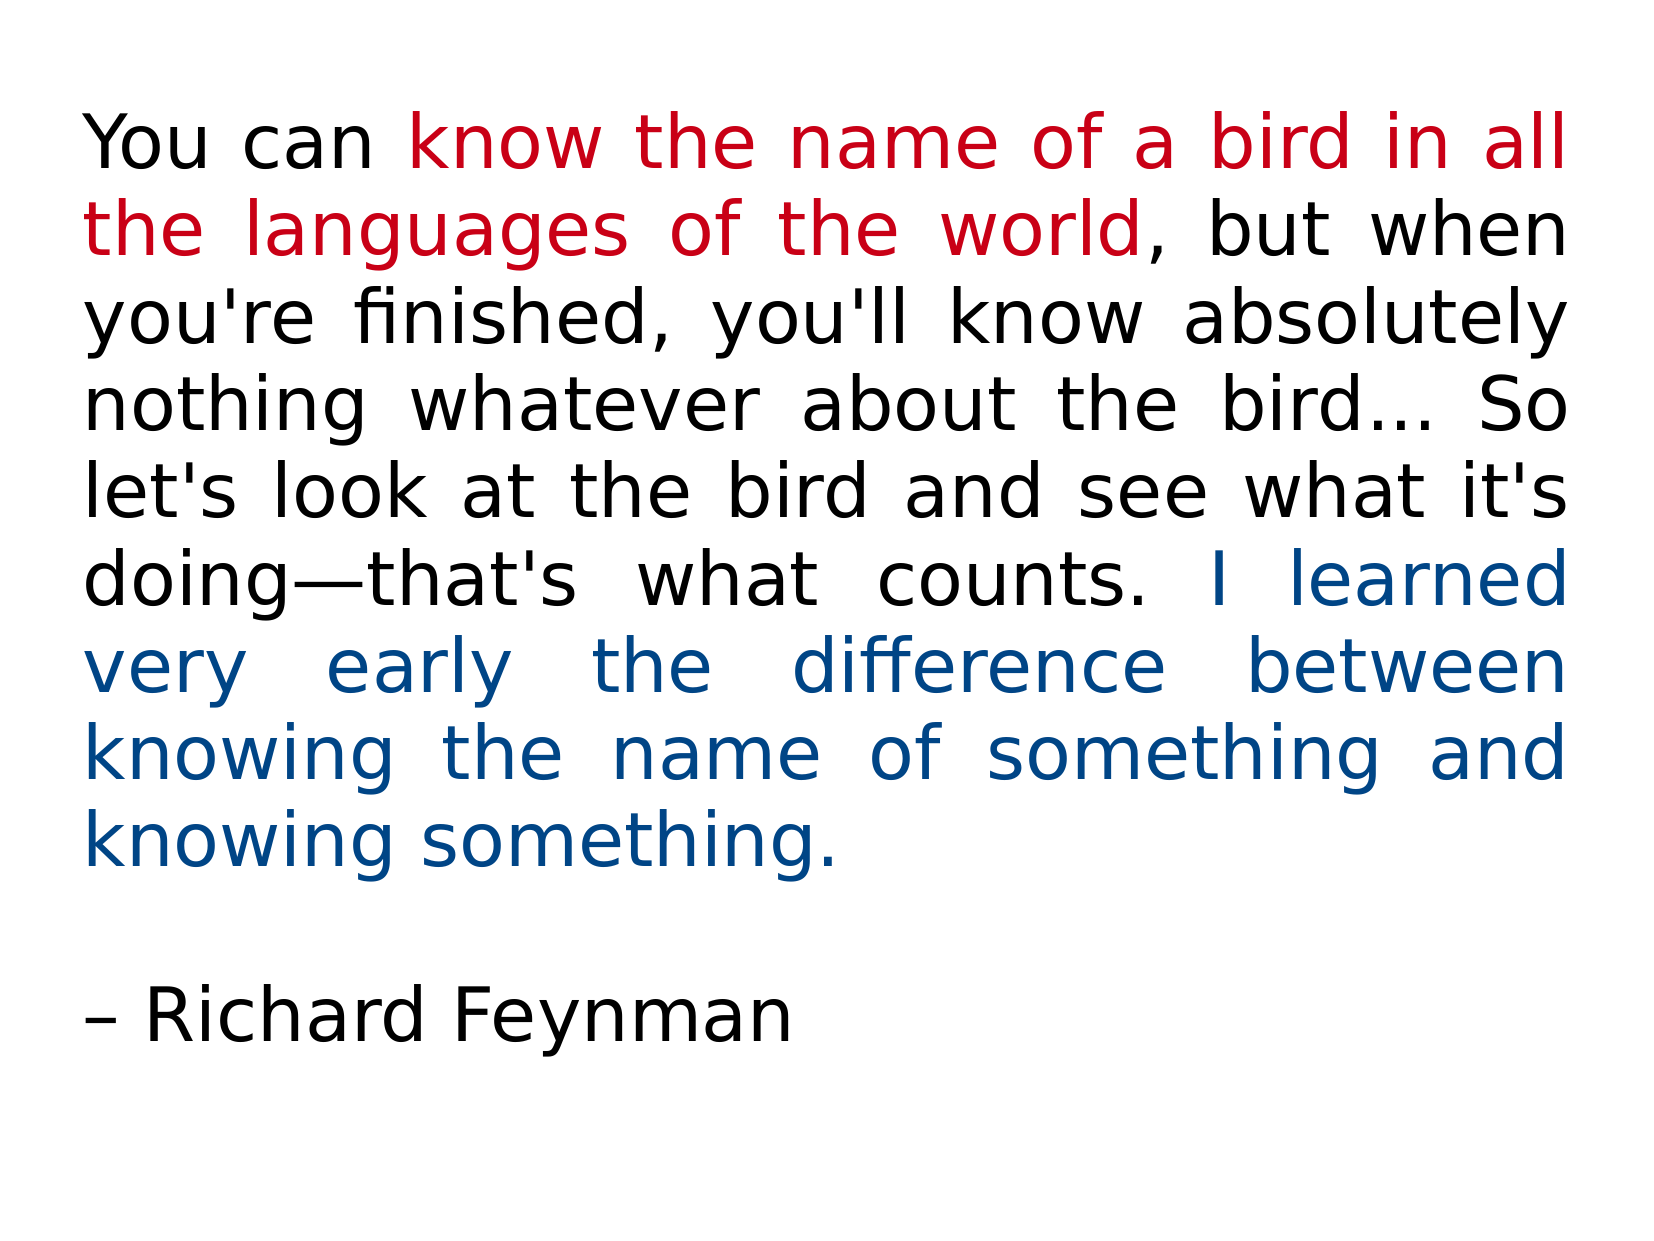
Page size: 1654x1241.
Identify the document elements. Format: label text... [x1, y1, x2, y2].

subtitle You can know the name of a bird in all the languages of the world, but when you're finished, you'll know absolutely nothing whatever about the bird... So let's look at the bird and see what it's doing—that's what counts. I learned very early the difference between knowing the name of something and knowing something. – Richard Feynman [82, 49, 1571, 1109]
